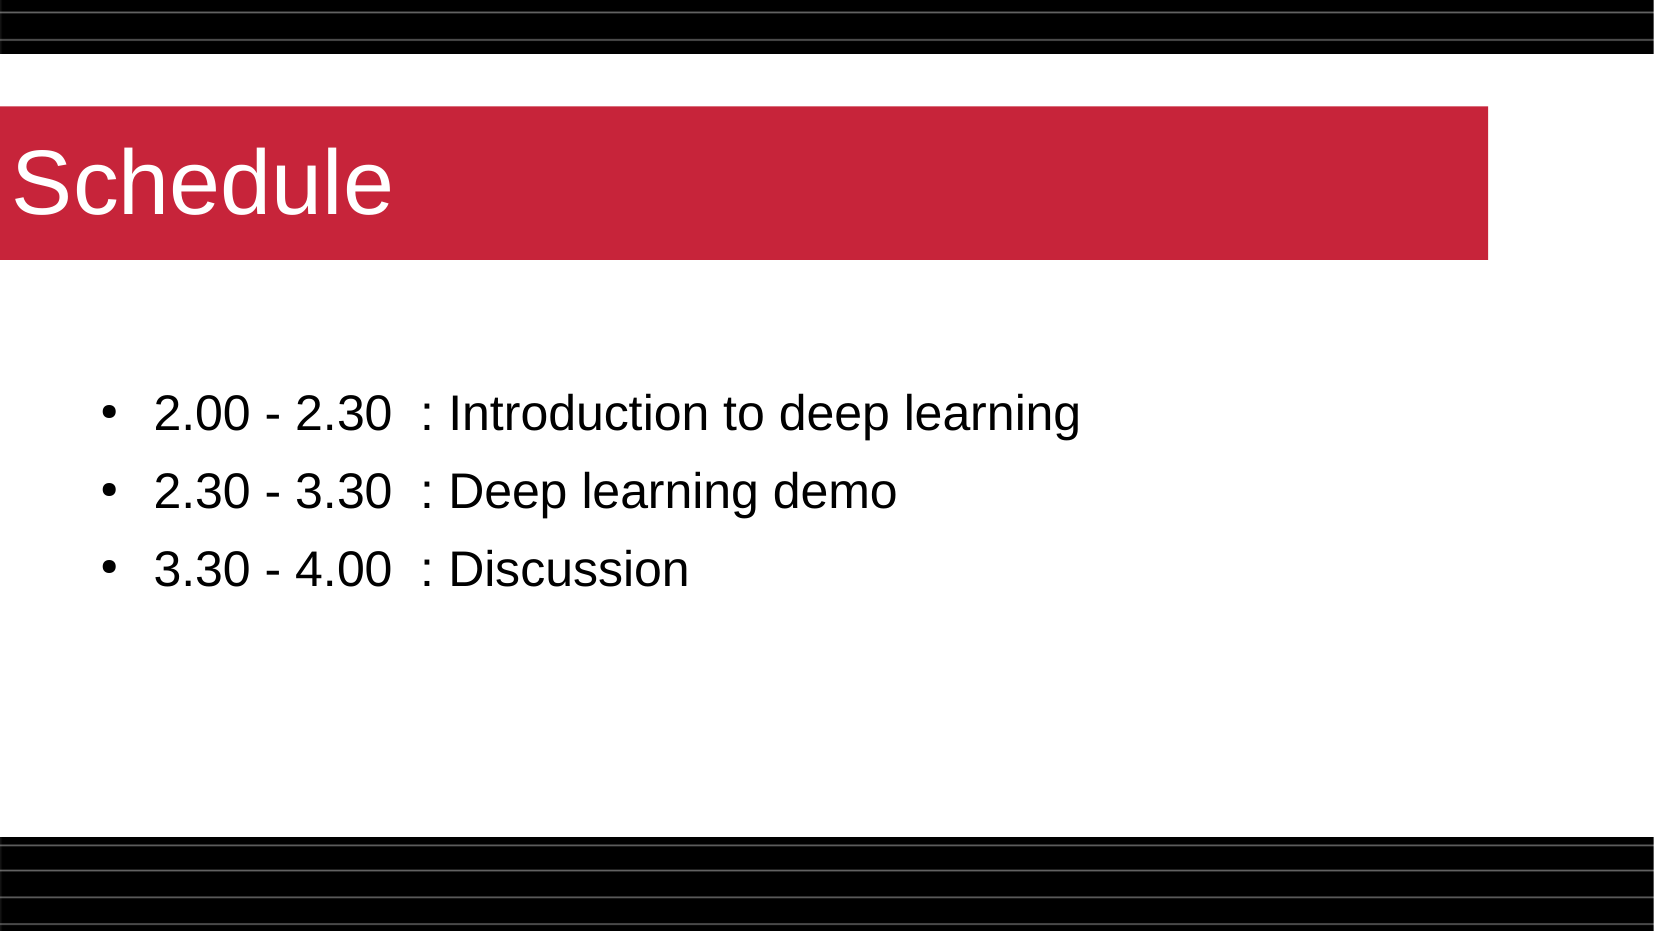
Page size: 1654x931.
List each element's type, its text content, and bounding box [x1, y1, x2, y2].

list 2.00 - 2.30 : Introduction to deep learning 2.30 - 3.30 : Deep learning demo 3.30 - 4.00 : Discussion [82, 307, 1489, 804]
title Schedule [0, 106, 1489, 260]
picture [0, 0, 1654, 54]
picture [0, 837, 1654, 931]
